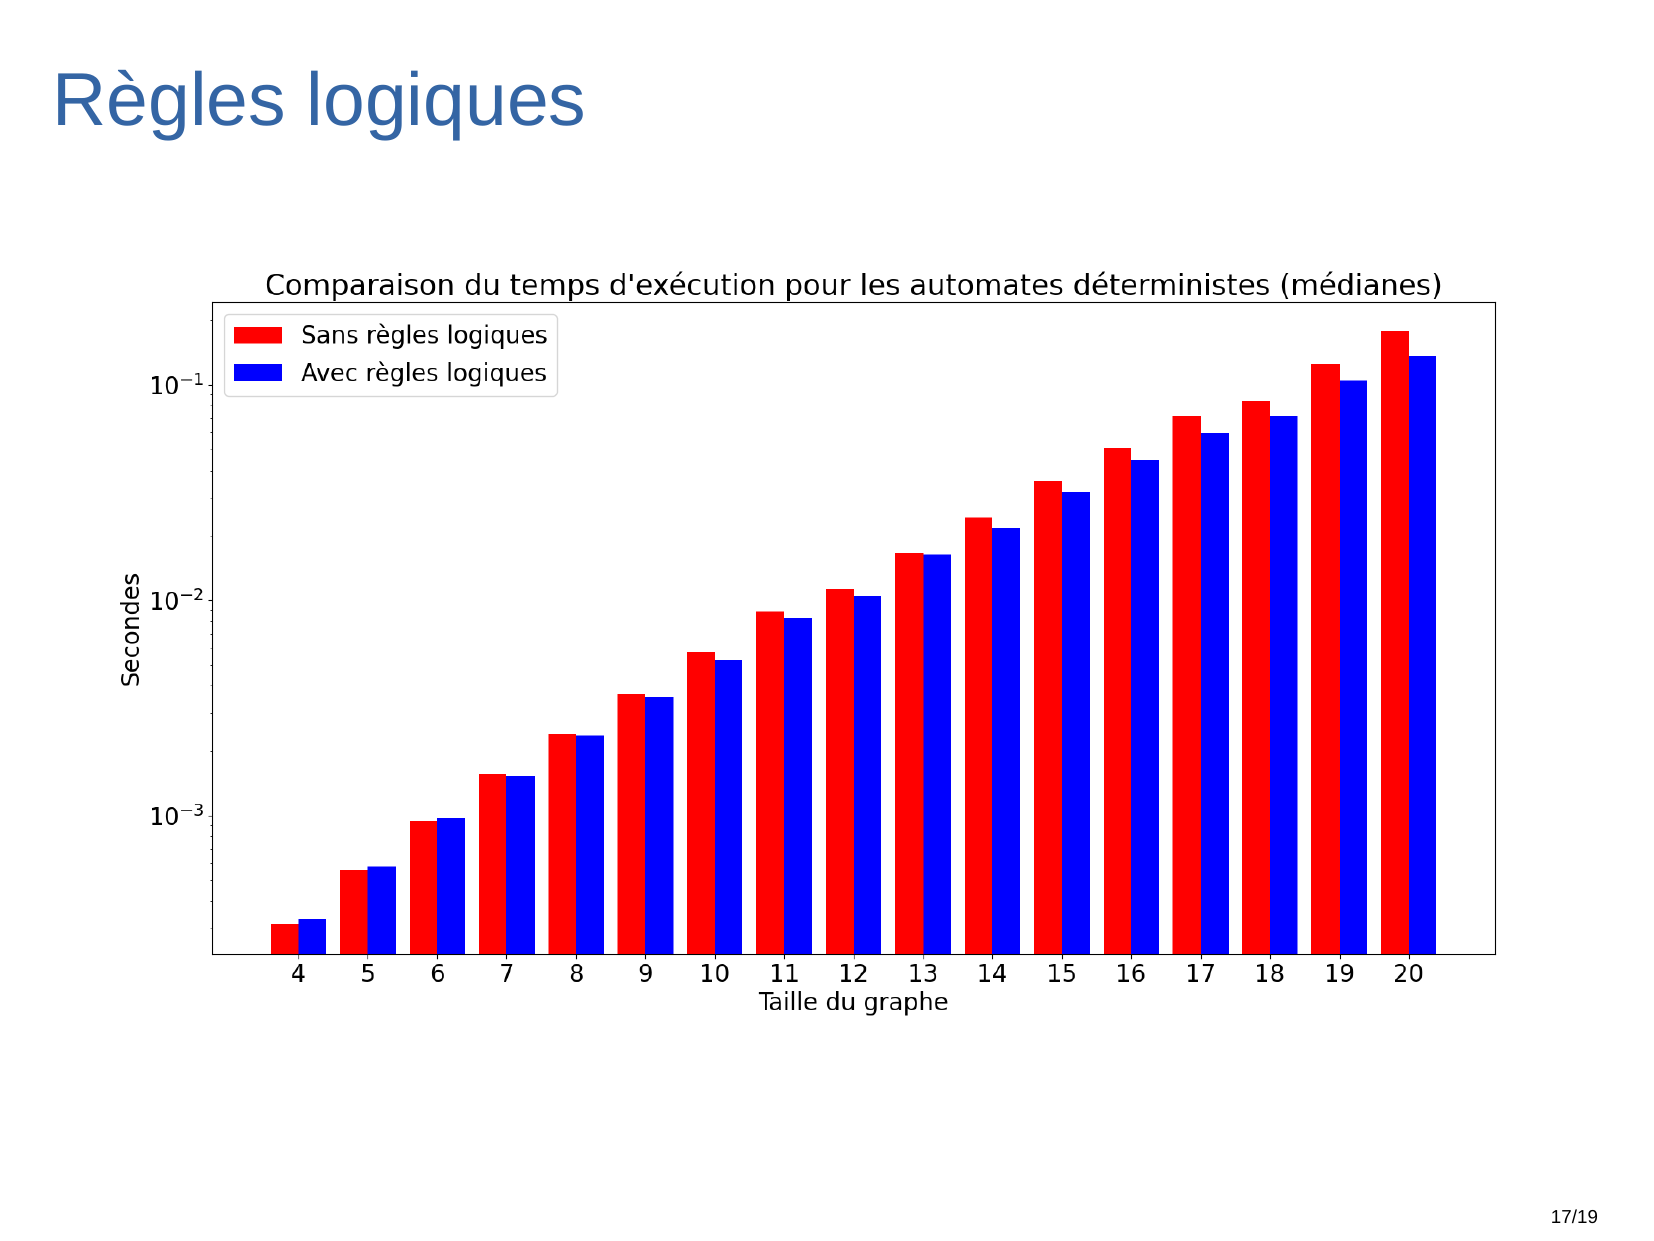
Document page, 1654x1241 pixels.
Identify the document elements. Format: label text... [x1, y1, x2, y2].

text_box Règles logiques [37, 50, 638, 151]
text_box 17/19 [1536, 1198, 1613, 1235]
picture [5, 200, 1654, 1047]
